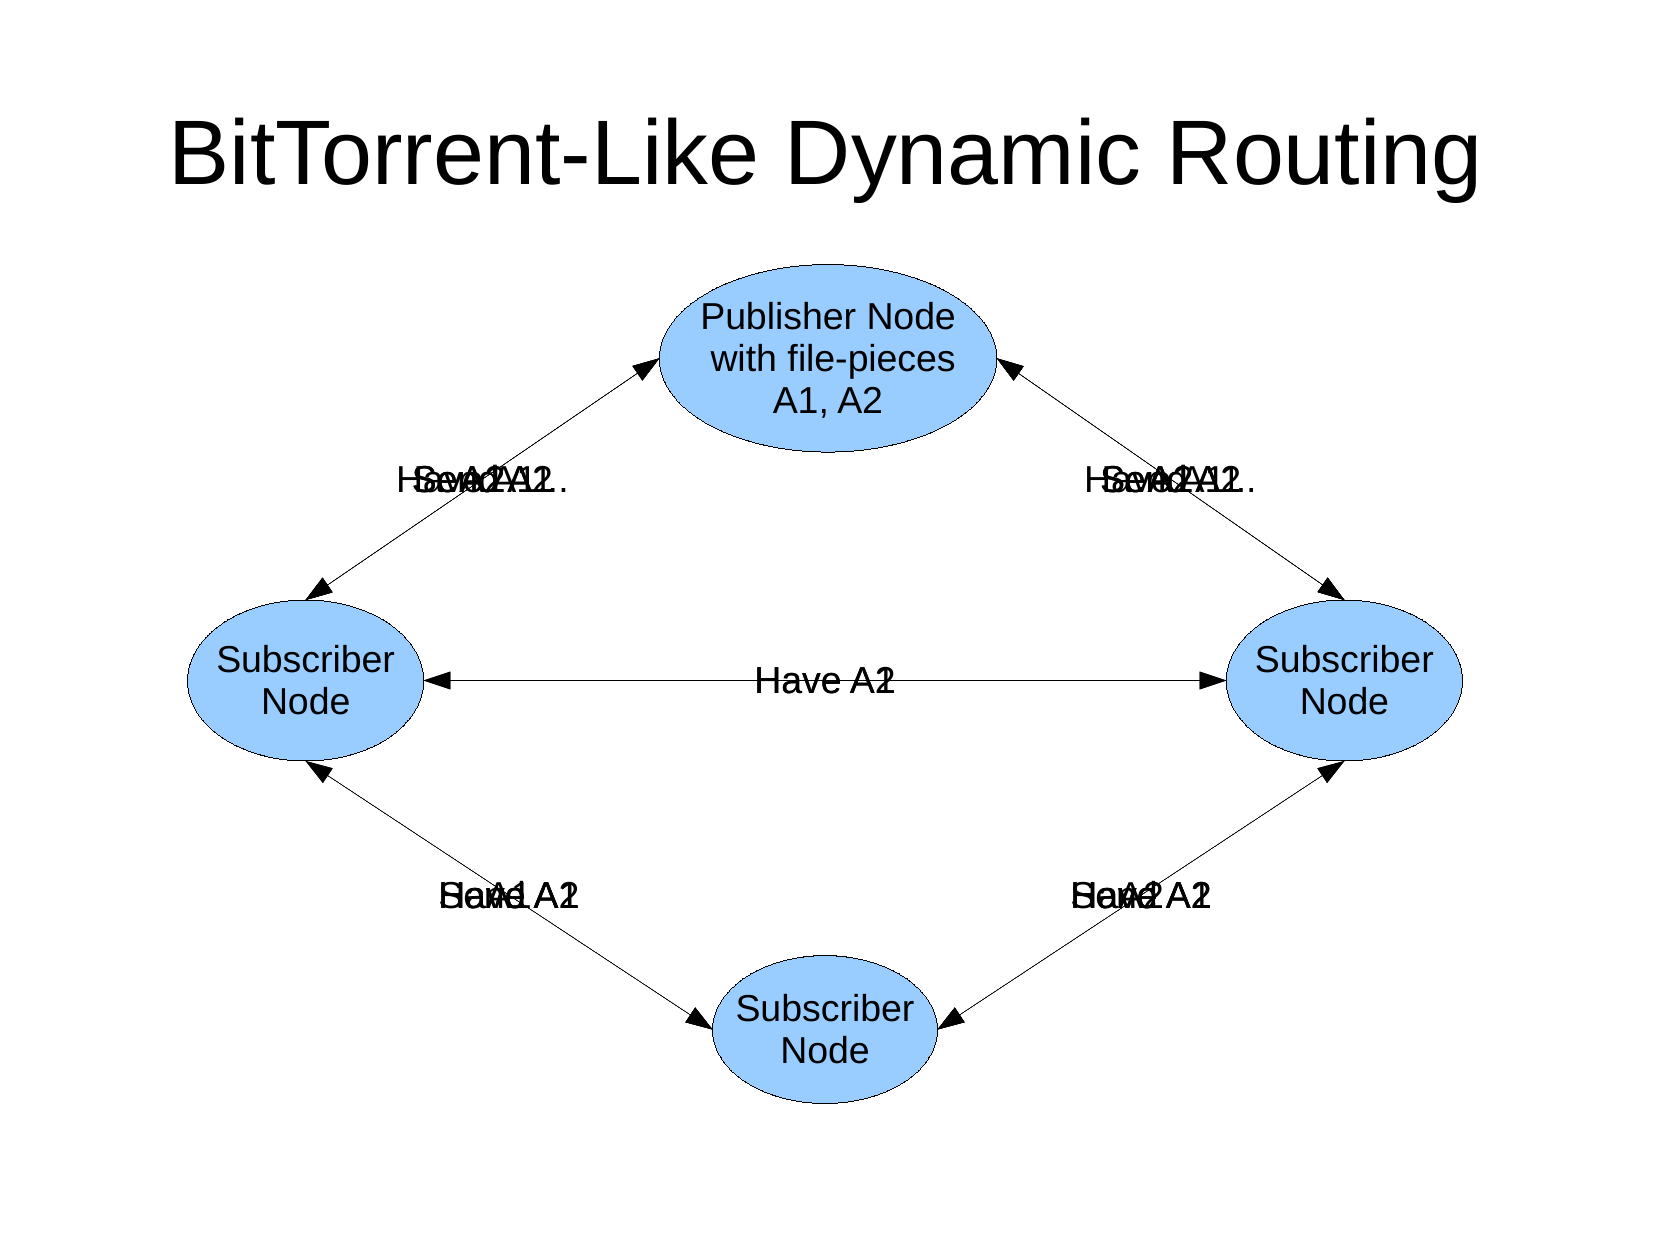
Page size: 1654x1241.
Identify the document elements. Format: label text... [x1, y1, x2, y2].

title BitTorrent-Like Dynamic Routing [82, 56, 1571, 250]
text_box Publisher Node with file-pieces A1, A2 [659, 264, 997, 453]
text_box Subscriber Node [187, 600, 424, 761]
text_box Subscriber Node [712, 955, 938, 1104]
text_box Subscriber Node [1226, 600, 1463, 761]
